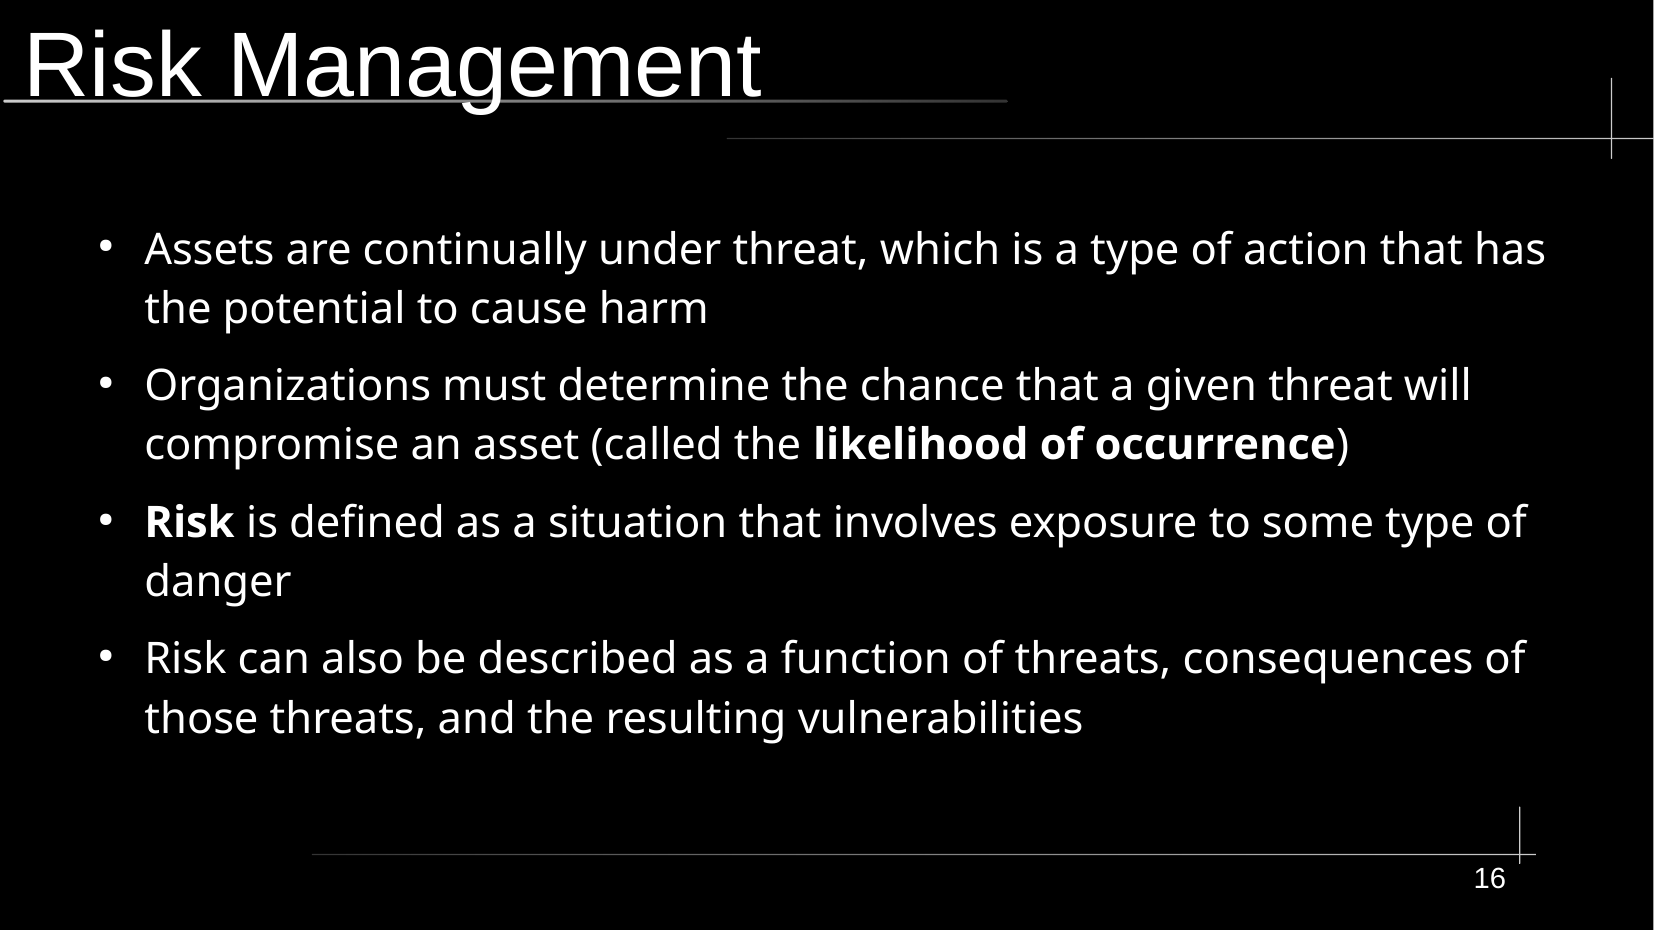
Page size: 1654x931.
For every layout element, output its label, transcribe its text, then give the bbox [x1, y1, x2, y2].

title Risk Management [23, 11, 1589, 119]
list Assets are continually under threat, which is a type of action that has the potential to cause harm Organizations must determine the chance that a given threat will compromise an asset (called the likelihood of occurrence) Risk is defined as a situation that involves exposure to some type of danger Risk can also be described as a function of threats, consequences of those threats, and the resulting vulnerabilities [82, 217, 1571, 758]
